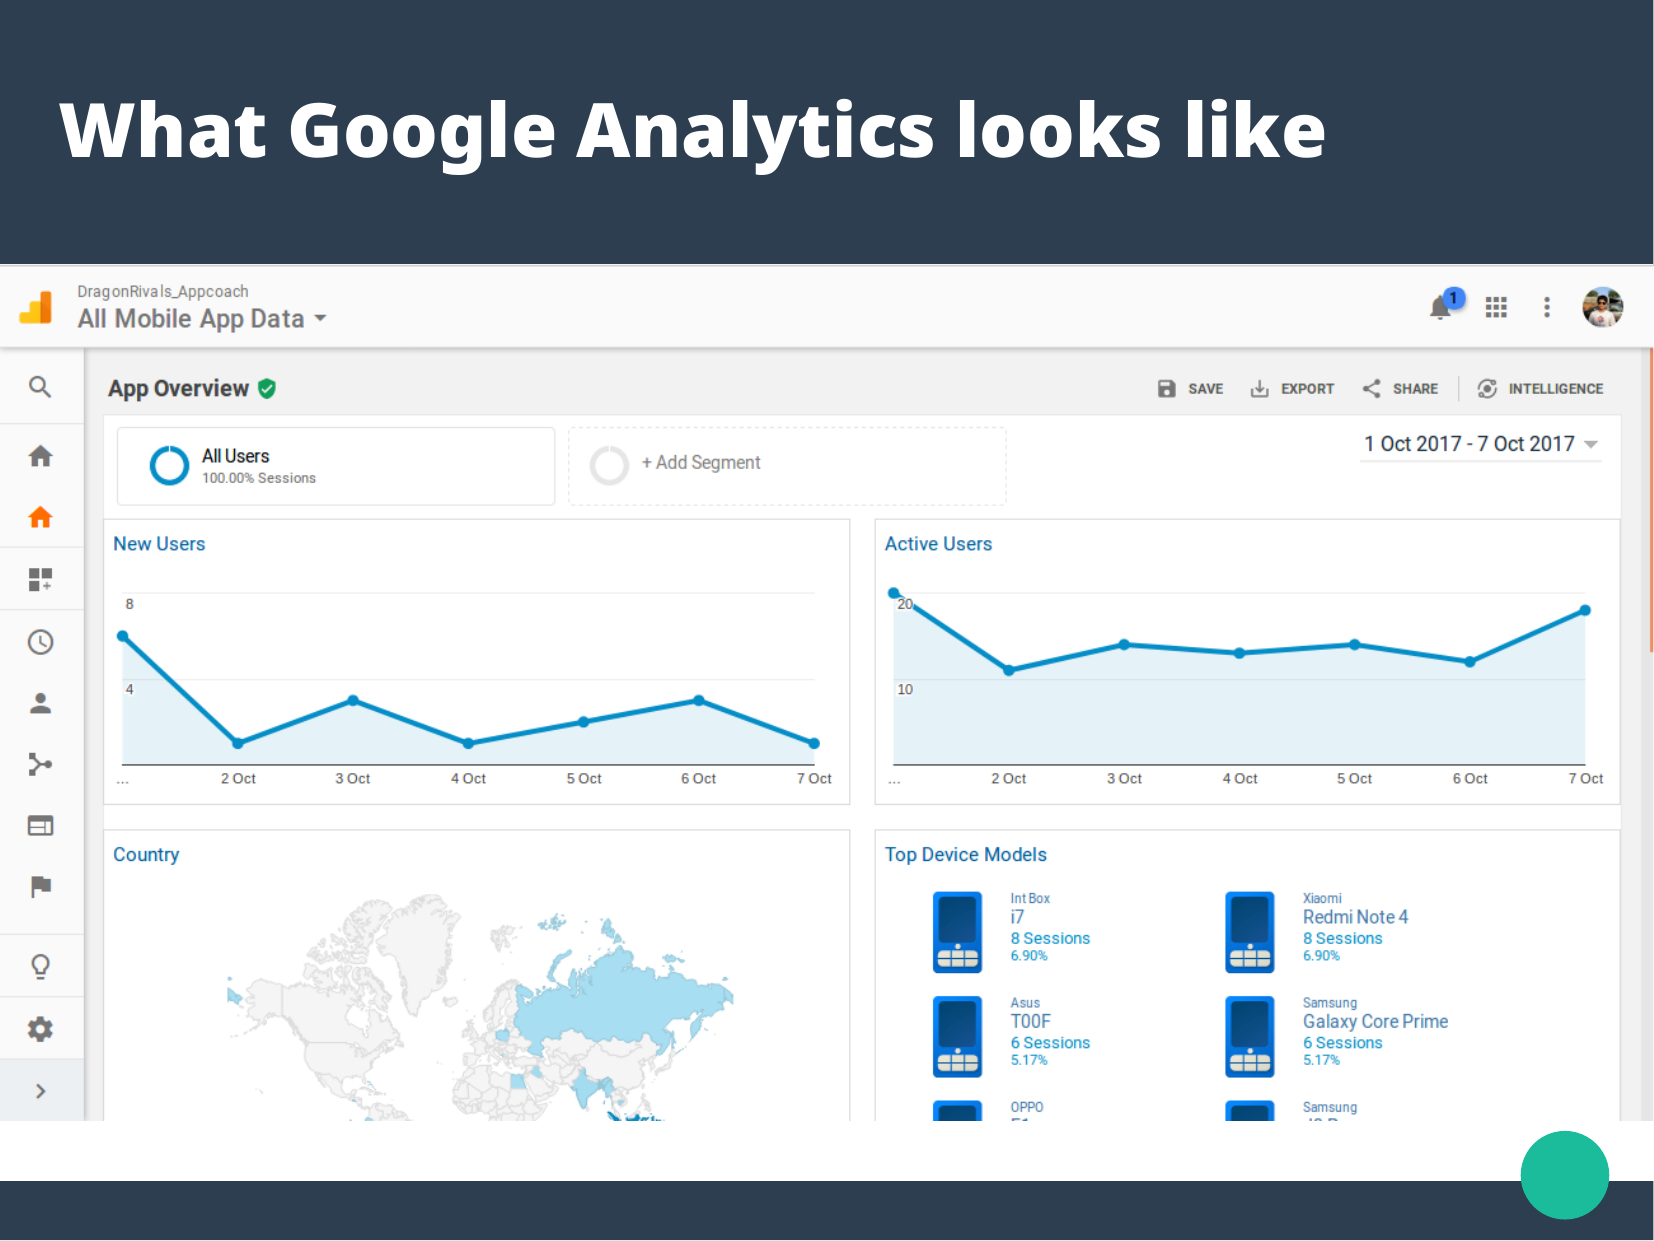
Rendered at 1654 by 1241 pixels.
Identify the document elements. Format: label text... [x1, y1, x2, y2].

picture [0, 264, 1654, 1121]
title What Google Analytics looks like [59, 49, 1595, 207]
